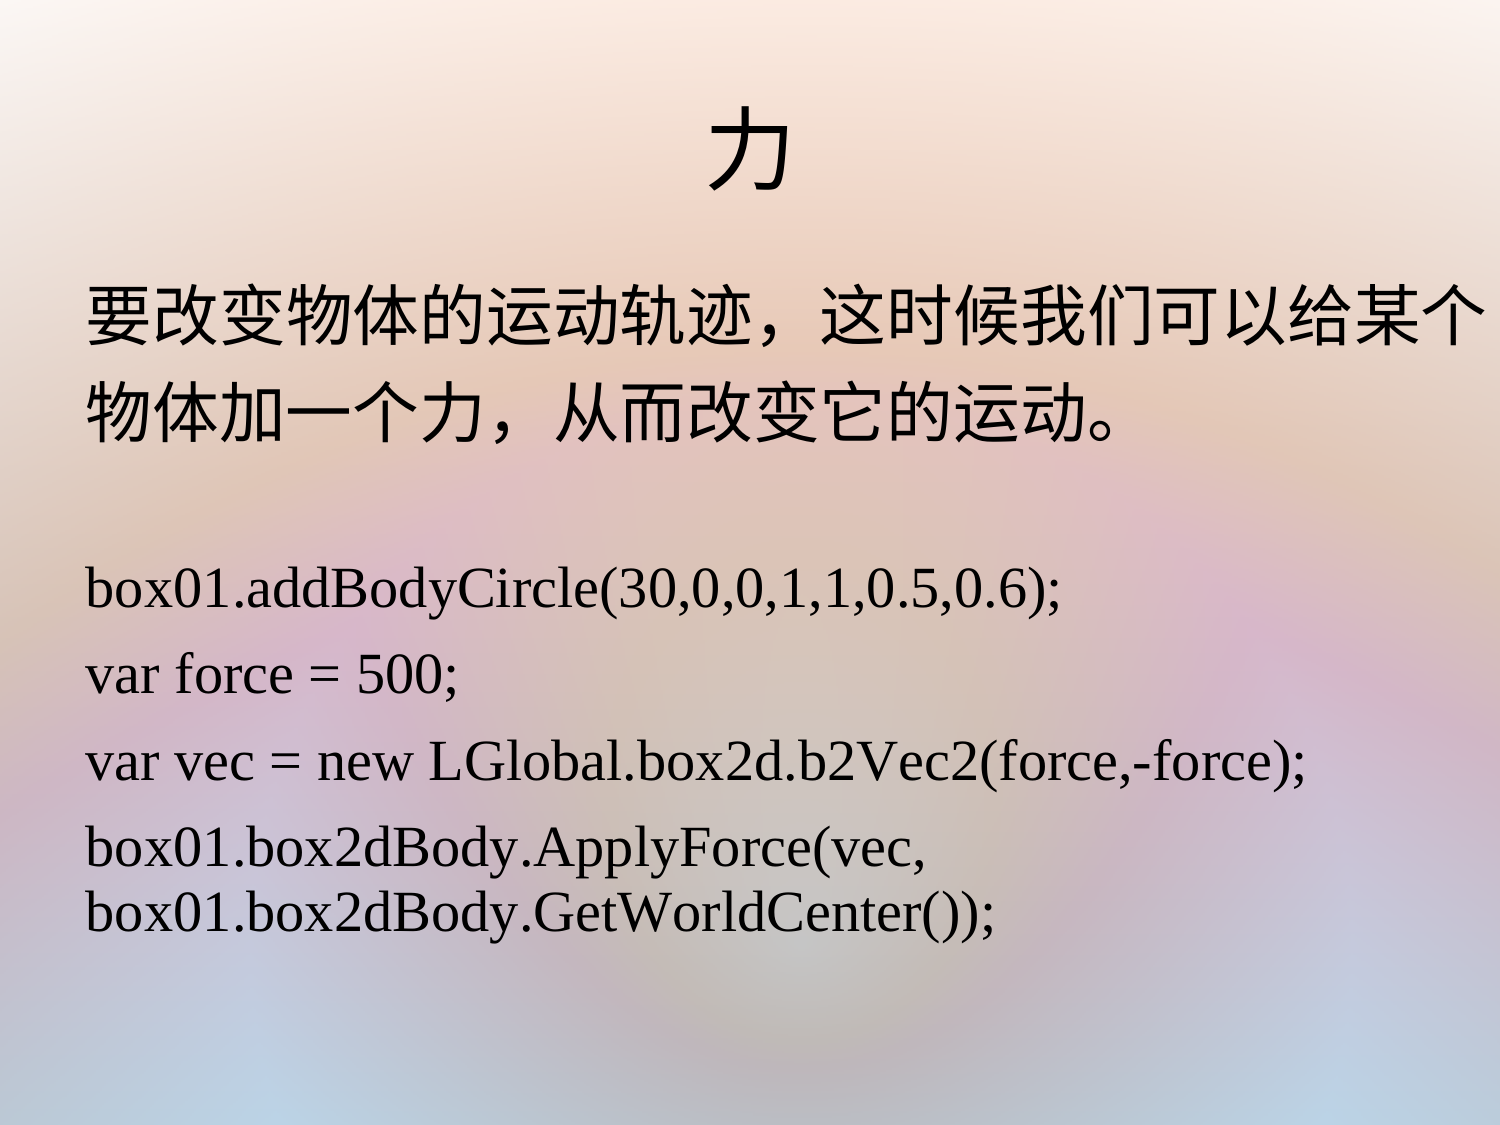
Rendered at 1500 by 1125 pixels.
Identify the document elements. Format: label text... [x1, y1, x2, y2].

picture [0, 0, 1500, 1125]
list 要改变物体的运动轨迹，这时候我们可以给某个物体加一个力，从而改变它的运动。 box01.addBodyCircle(30,0,0,1,1,0.5,0.6); var force = 500; var vec = new LGlobal.box2d.b2Vec2(force,-force); box01.box2dBody.ApplyForce(vec, box01.box2dBody.GetWorldCenter()); [15, 263, 1500, 931]
title 力 [75, 50, 1425, 238]
